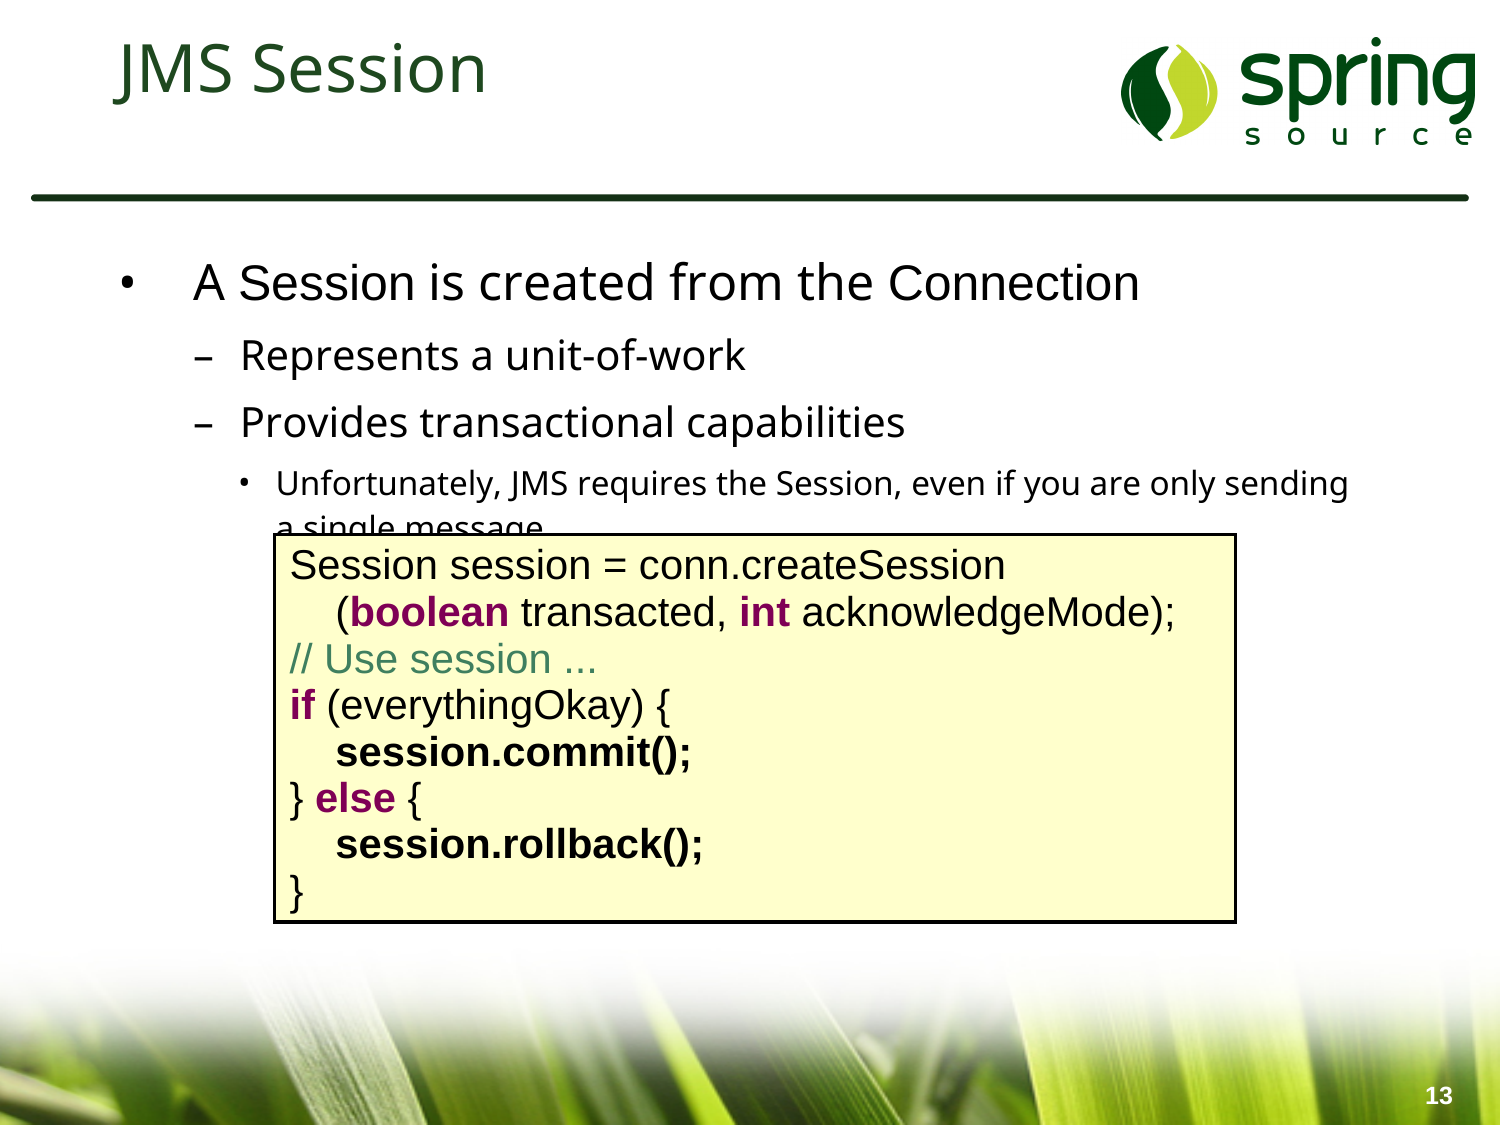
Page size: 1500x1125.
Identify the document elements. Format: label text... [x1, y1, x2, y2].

text_box Session session = conn.createSession (boolean transacted, int acknowledgeMode); // Use session ... if (everythingOkay) { session.commit(); } else { session.rollback(); } [274, 534, 1236, 922]
picture [1136, 37, 1475, 145]
picture [0, 944, 1500, 1125]
title JMS Session [103, 14, 1136, 177]
list A Session is created from the Connection Represents a unit-of-work Provides transactional capabilities Unfortunately, JMS requires the Session, even if you are only sending a single message [103, 239, 1394, 903]
